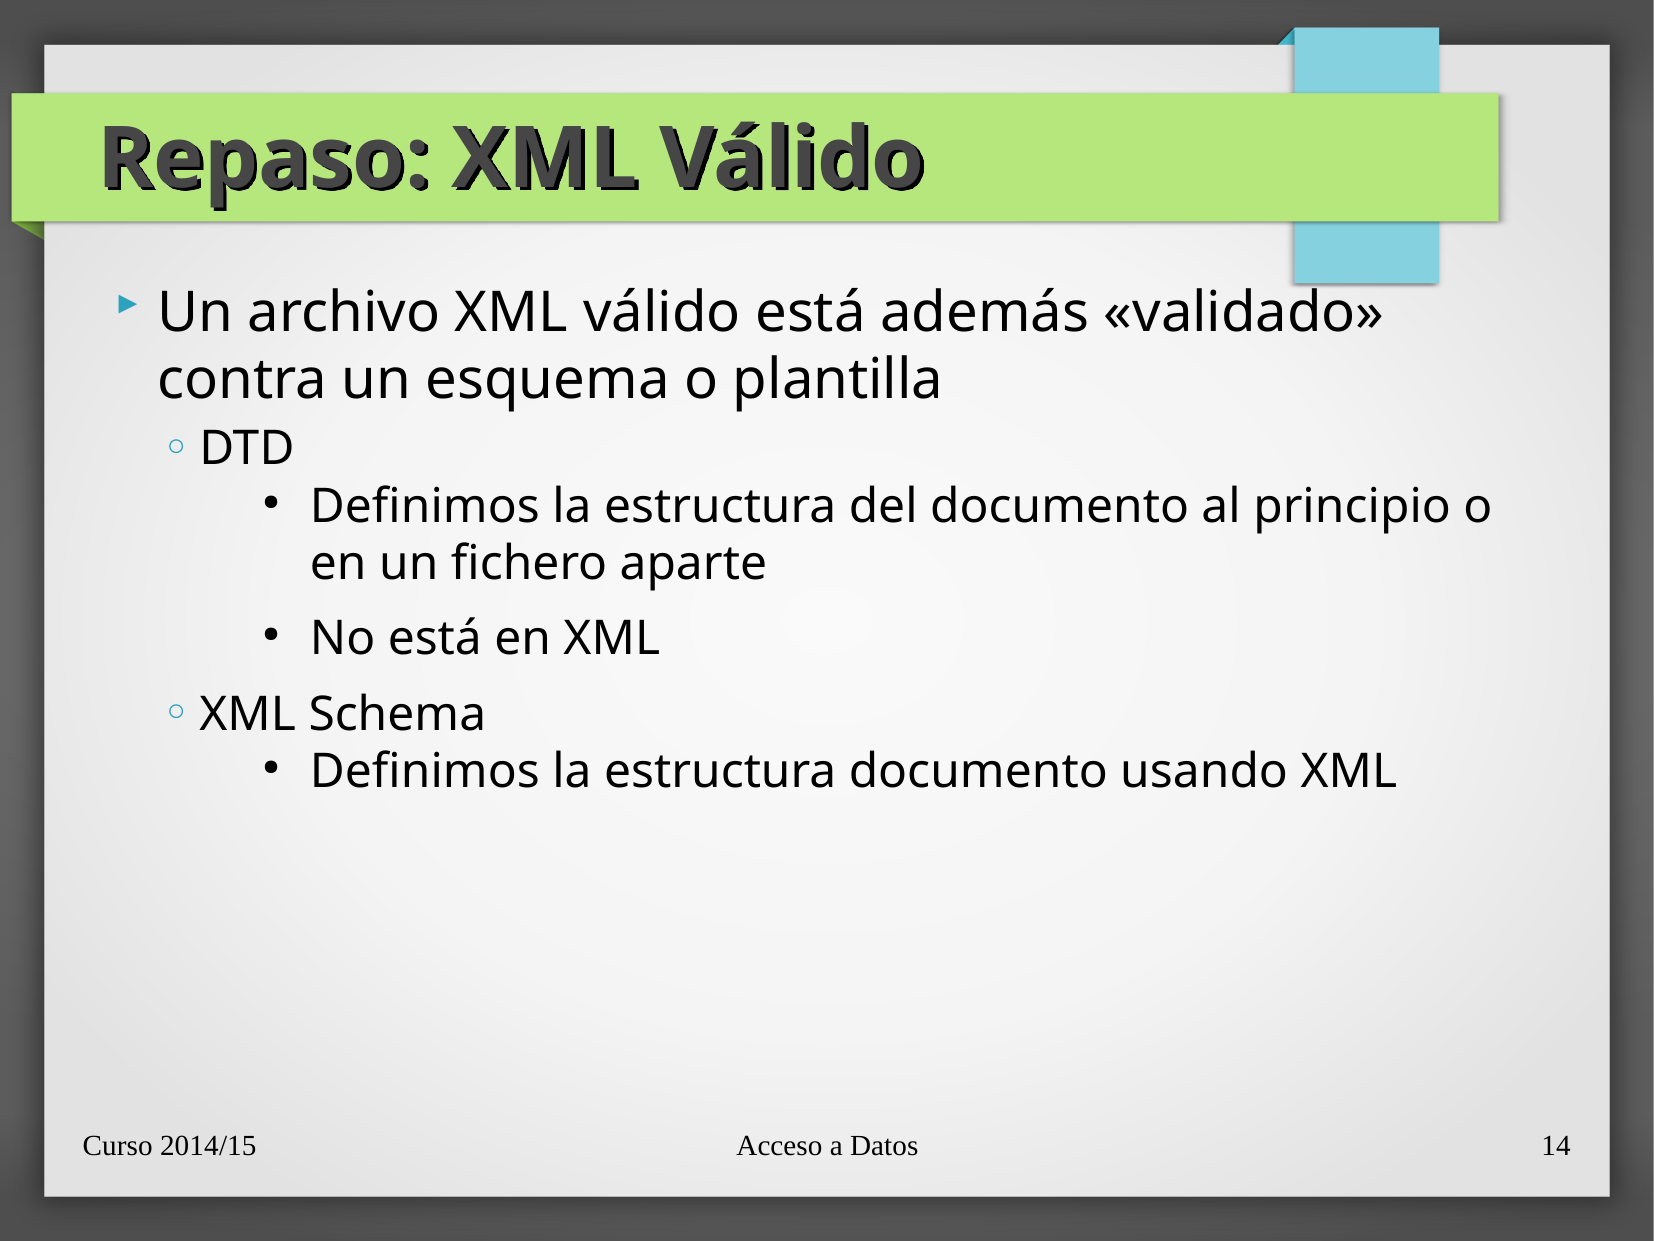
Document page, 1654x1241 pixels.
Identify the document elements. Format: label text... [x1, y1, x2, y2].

title Repaso: XML Válido [82, 49, 1571, 257]
list Un archivo XML válido está además «validado» contra un esquema o plantilla DTD Definimos la estructura del documento al principio o en un fichero aparte No está en XML XML Schema Definimos la estructura documento usando XML [82, 267, 1571, 1087]
picture [0, 0, 1654, 1241]
